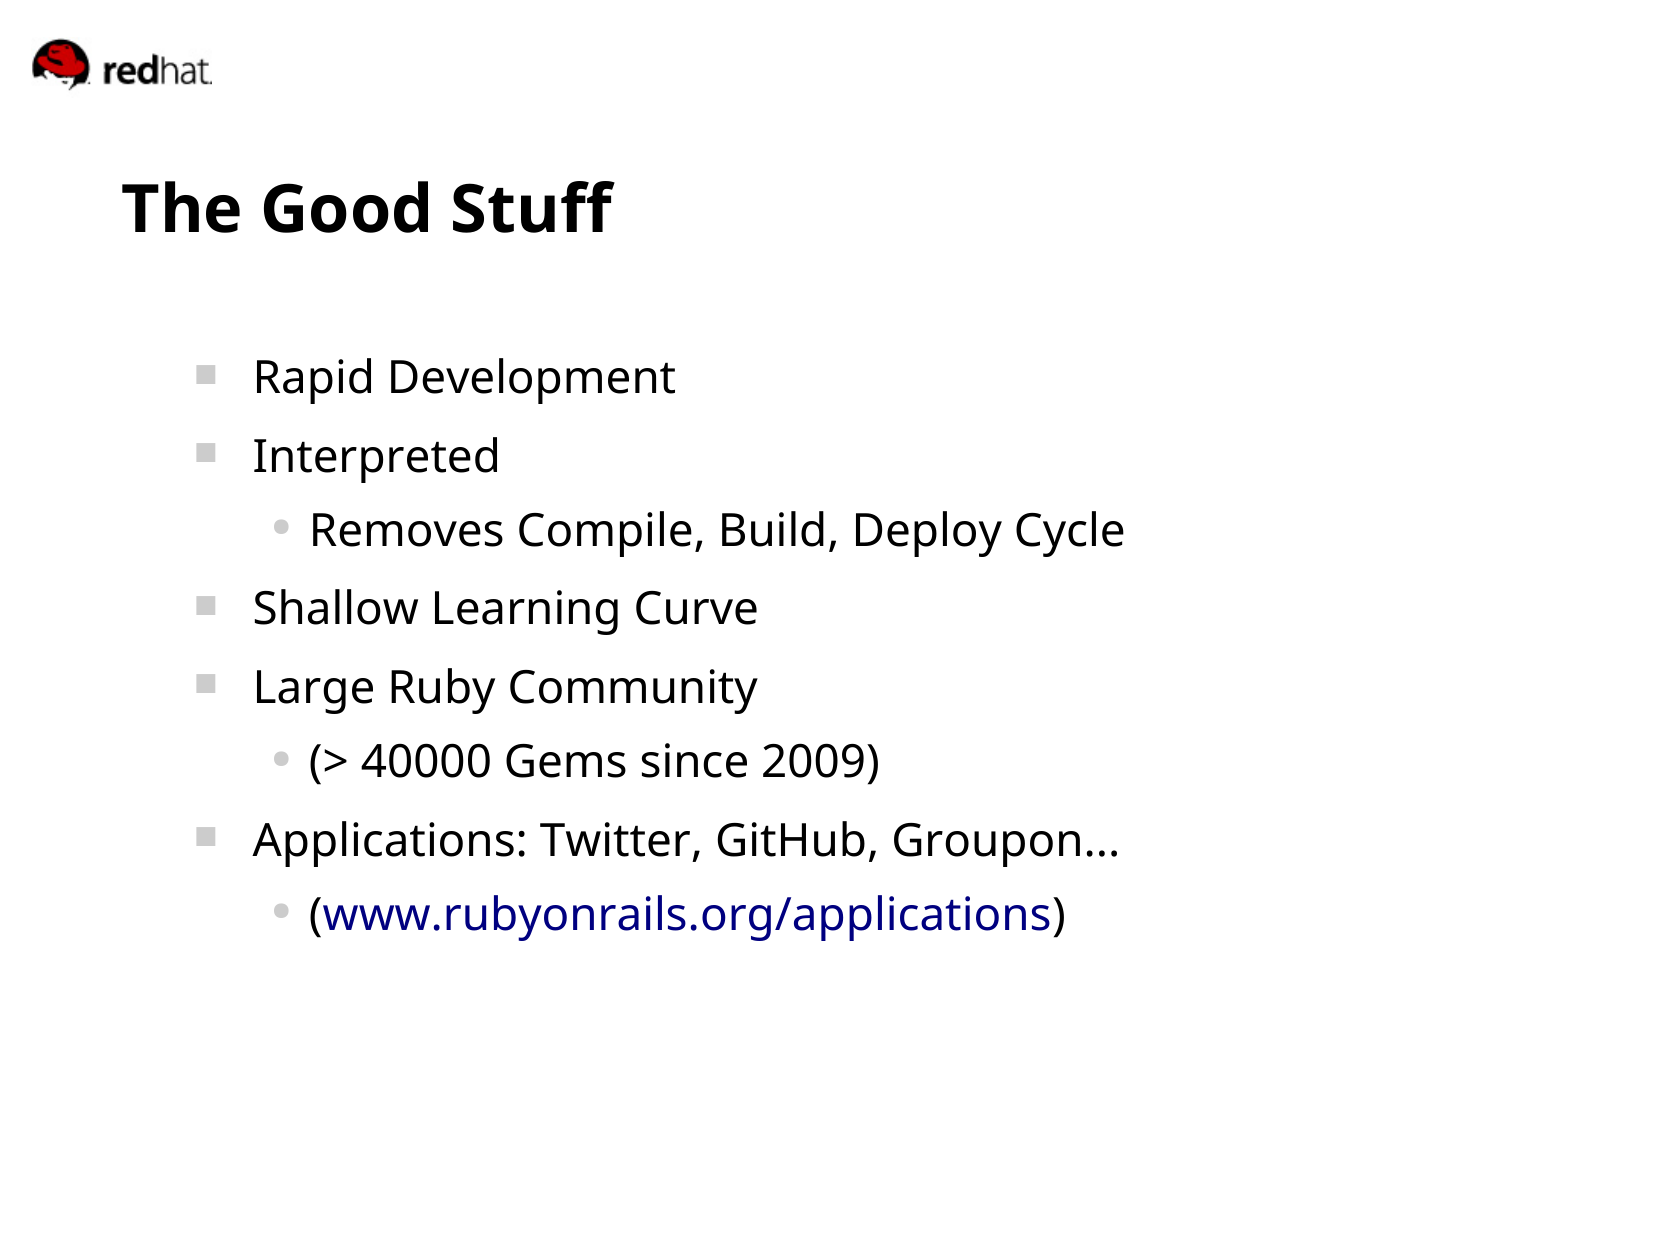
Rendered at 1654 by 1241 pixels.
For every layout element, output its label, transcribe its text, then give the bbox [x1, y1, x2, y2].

list Rapid Development Interpreted Removes Compile, Build, Deploy Cycle Shallow Learning Curve Large Ruby Community (> 40000 Gems since 2009) Applications: Twitter, GitHub, Groupon... (www.rubyonrails.org/applications) [121, 344, 1534, 1147]
title The Good Stuff [121, 102, 1534, 310]
picture [31, 37, 212, 98]
